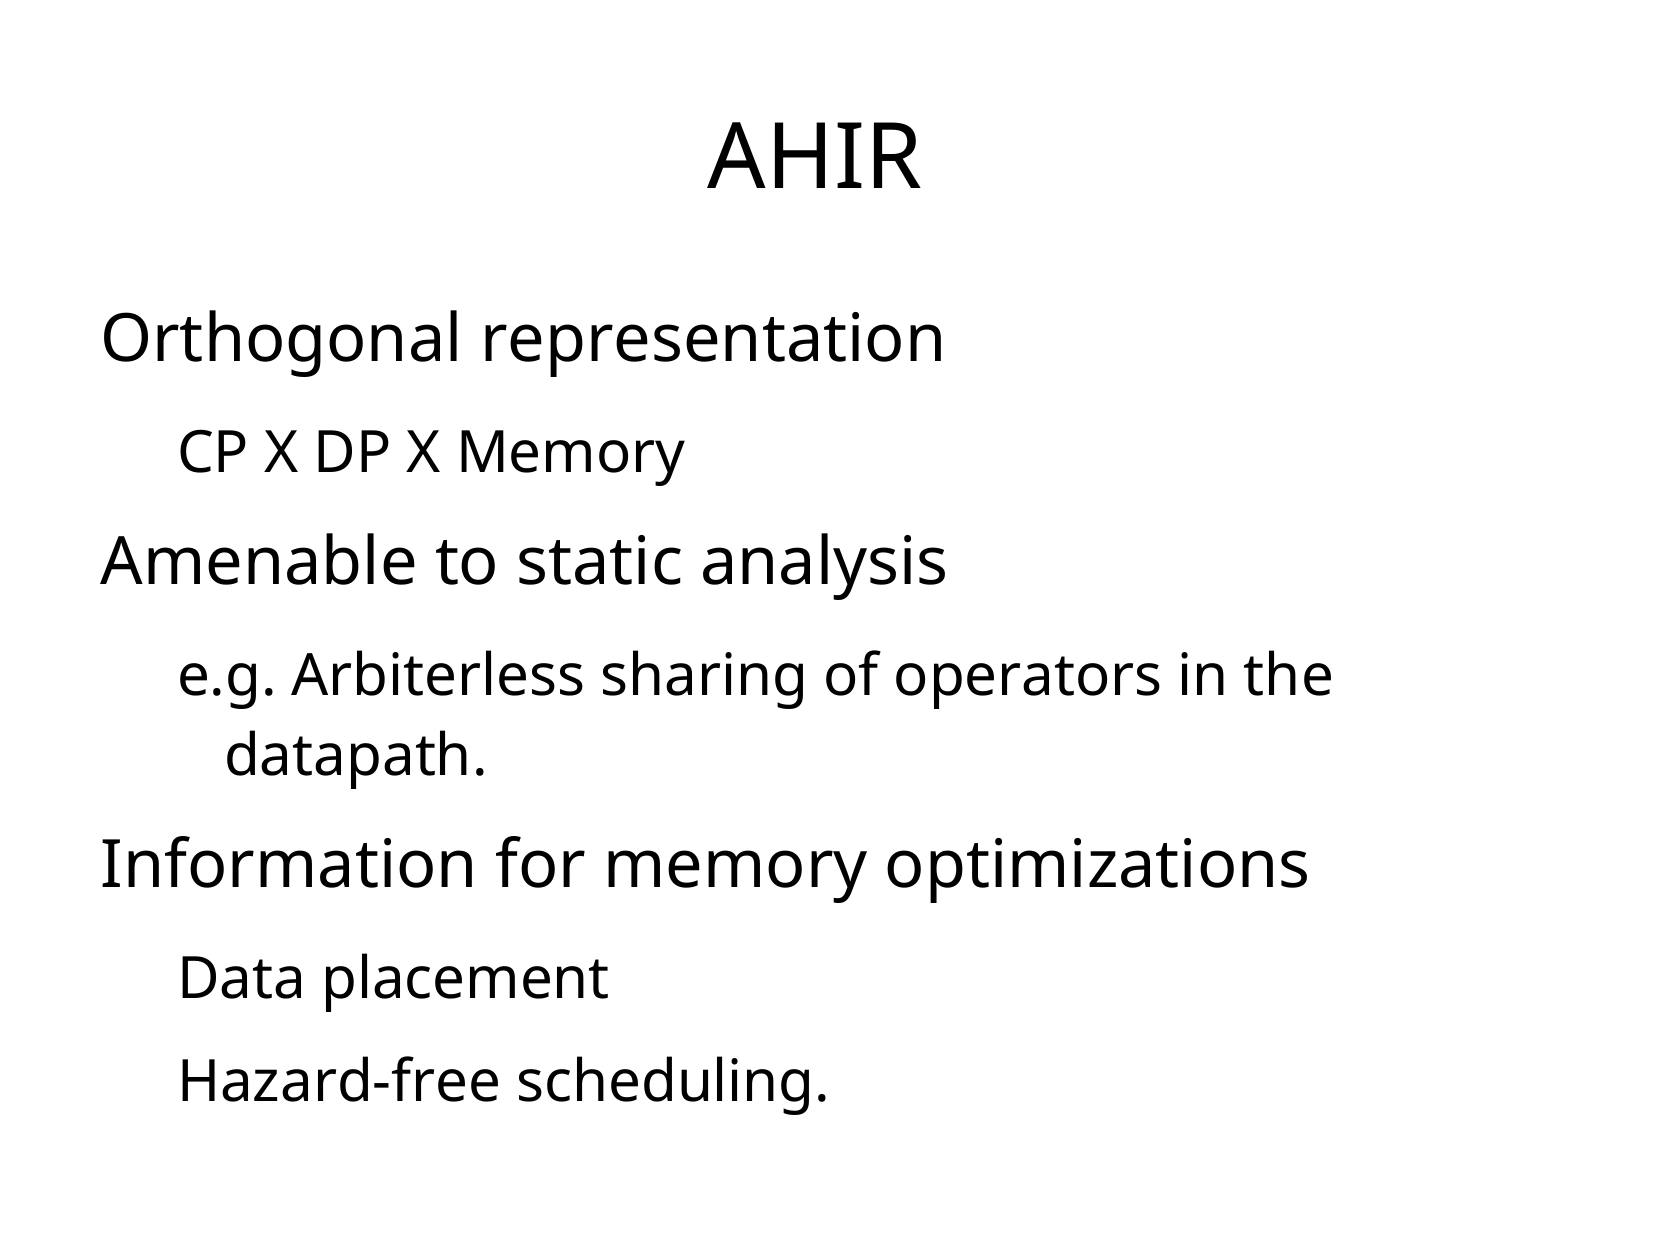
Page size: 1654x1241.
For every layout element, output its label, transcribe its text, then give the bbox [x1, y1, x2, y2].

list Orthogonal representation CP X DP X Memory Amenable to static analysis e.g. Arbiterless sharing of operators in the datapath. Information for memory optimizations Data placement Hazard-free scheduling. [82, 290, 1571, 1109]
title AHIR [82, 49, 1571, 257]
